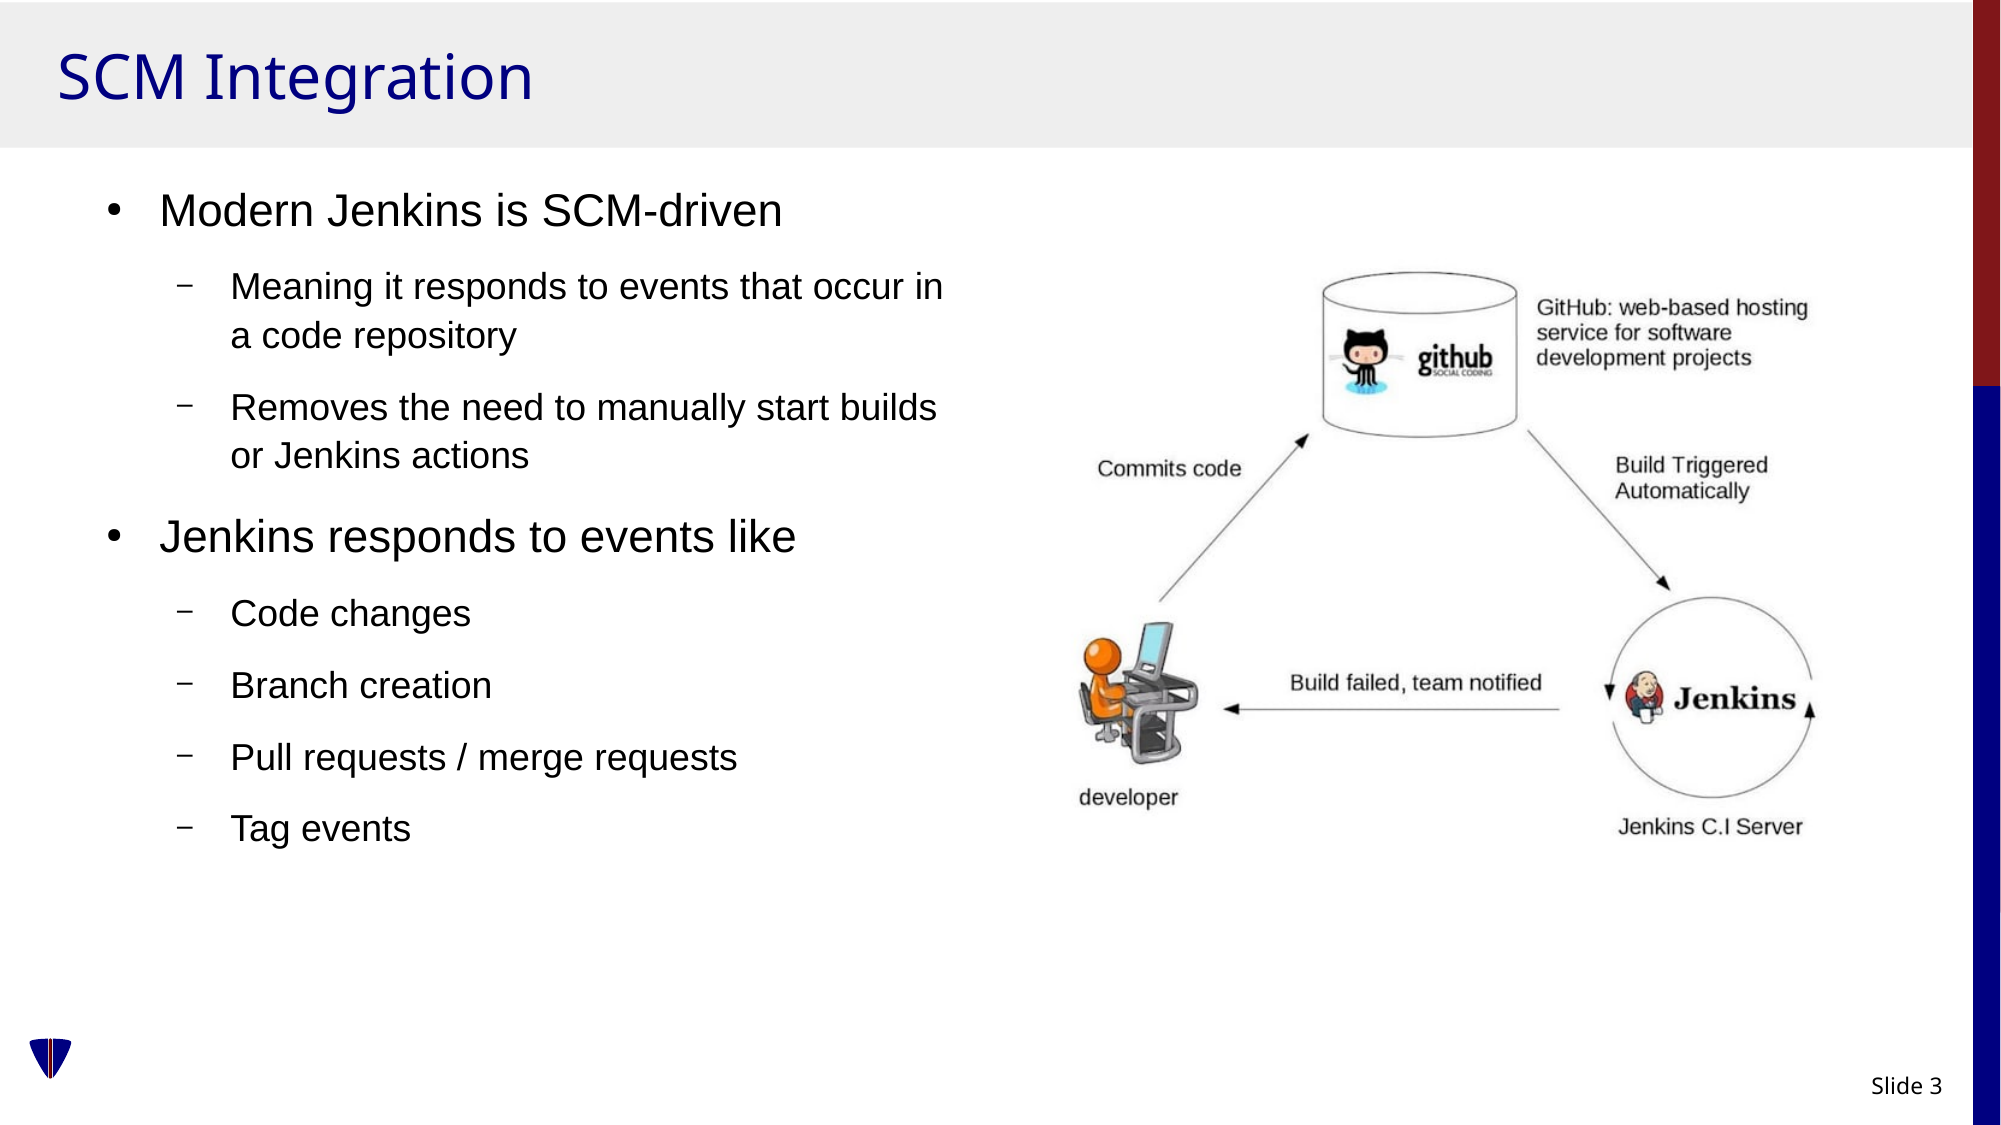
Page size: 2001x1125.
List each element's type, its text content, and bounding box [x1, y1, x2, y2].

title SCM Integration [0, 2, 1973, 148]
list Modern Jenkins is SCM-driven Meaning it responds to events that occur in a code repository Removes the need to manually start builds or Jenkins actions Jenkins responds to events like Code changes Branch creation Pull requests / merge requests Tag events [88, 177, 975, 1034]
picture [1033, 249, 1851, 857]
